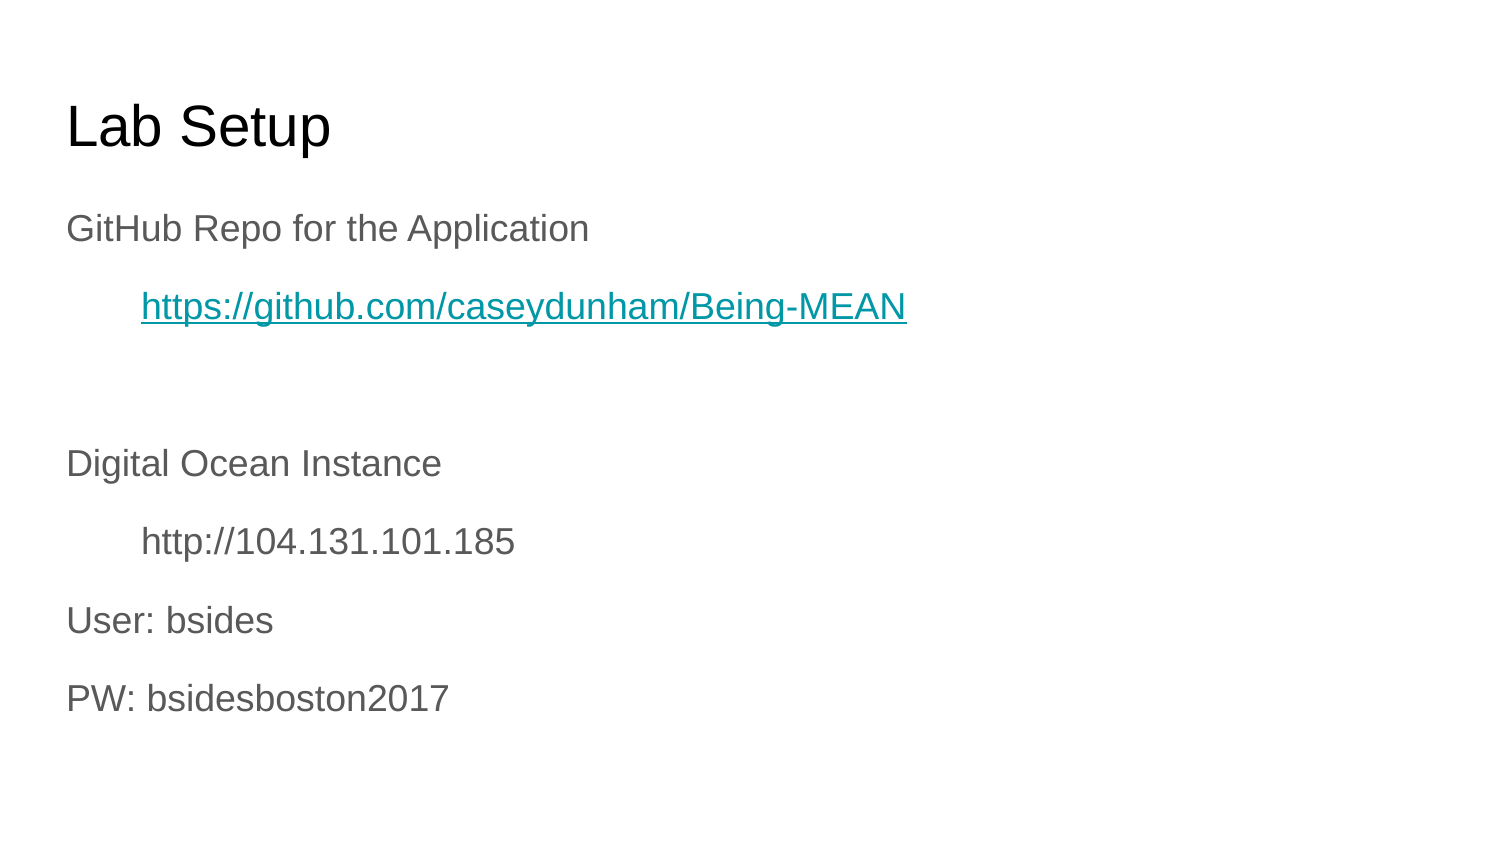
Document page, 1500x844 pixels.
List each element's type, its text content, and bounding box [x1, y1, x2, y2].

title Lab Setup [51, 72, 1449, 167]
list GitHub Repo for the Application https://github.com/caseydunham/Being-MEAN Digital Ocean Instance http://104.131.101.185 User: bsides PW: bsidesboston2017 [51, 189, 1449, 750]
